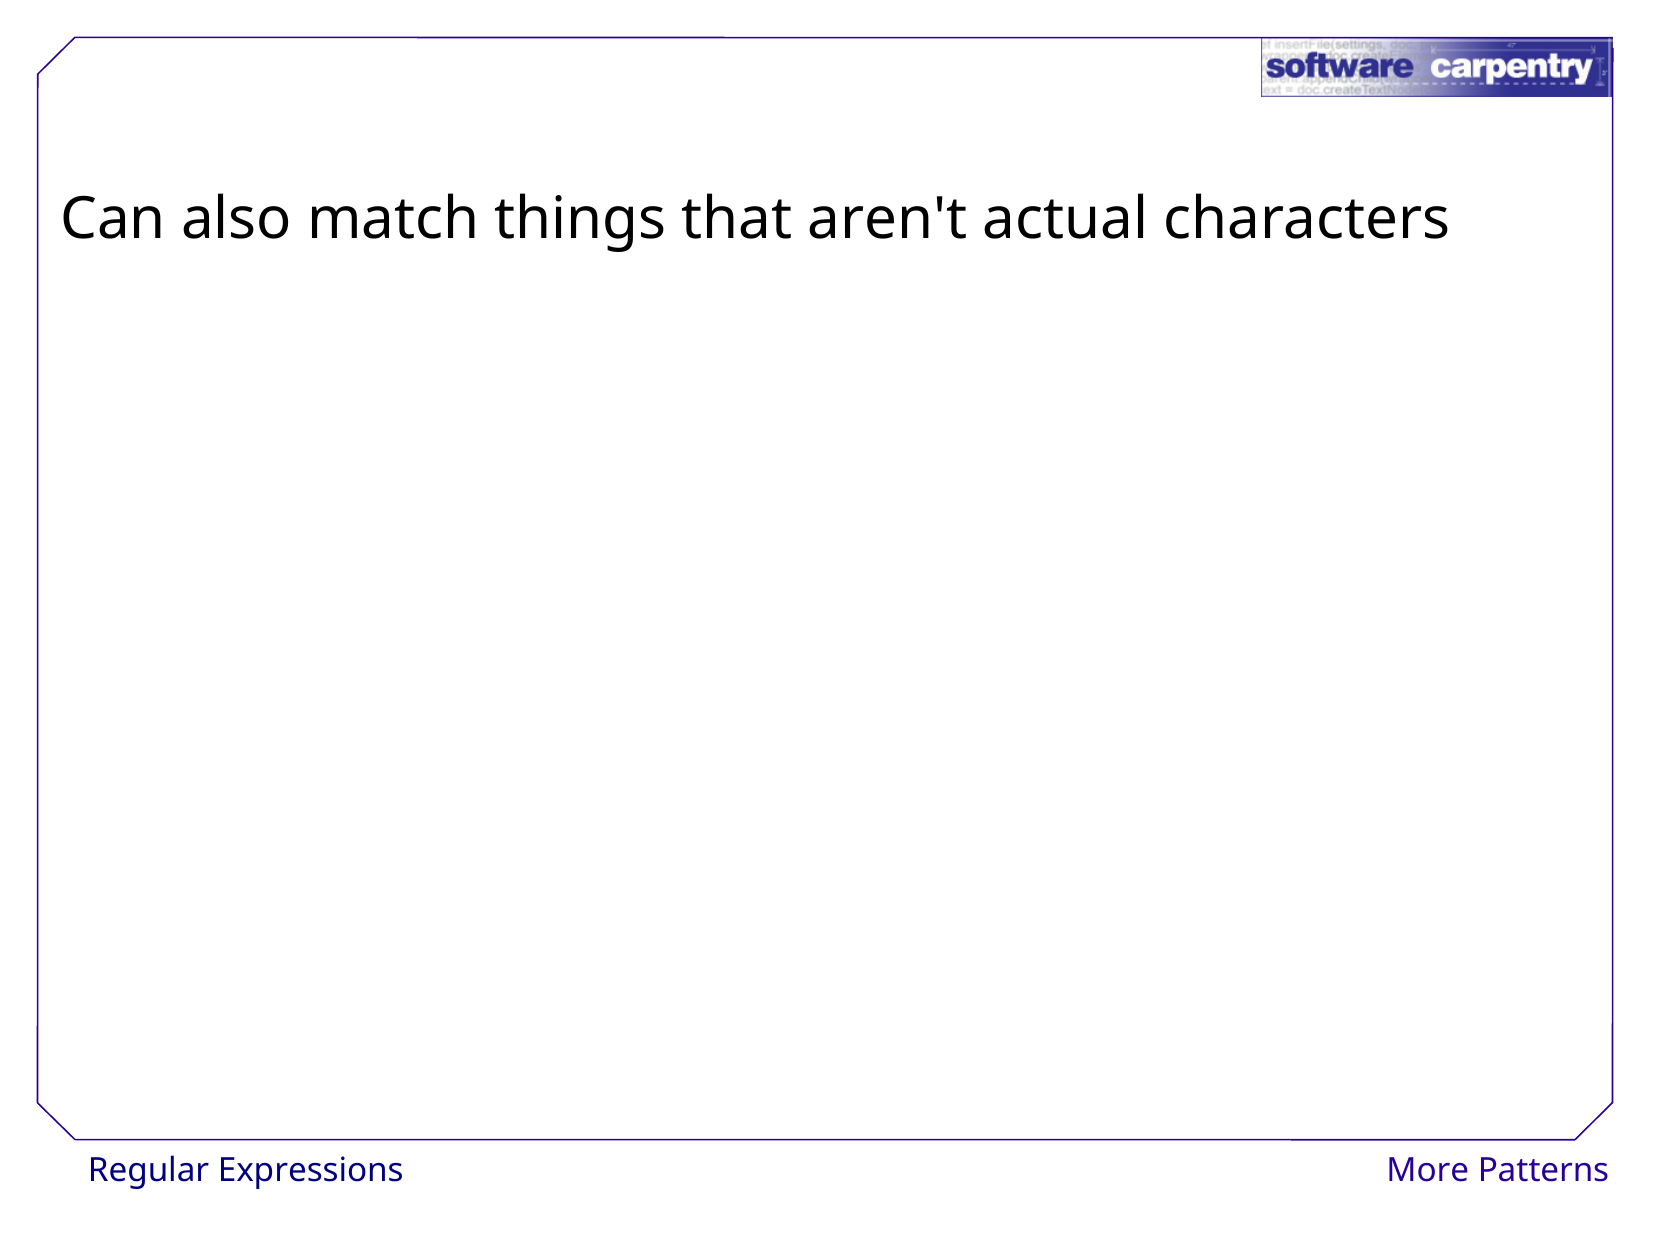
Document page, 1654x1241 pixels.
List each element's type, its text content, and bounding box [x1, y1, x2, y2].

text_box Can also match things that aren't actual characters [45, 138, 1616, 259]
picture [1261, 39, 1613, 97]
